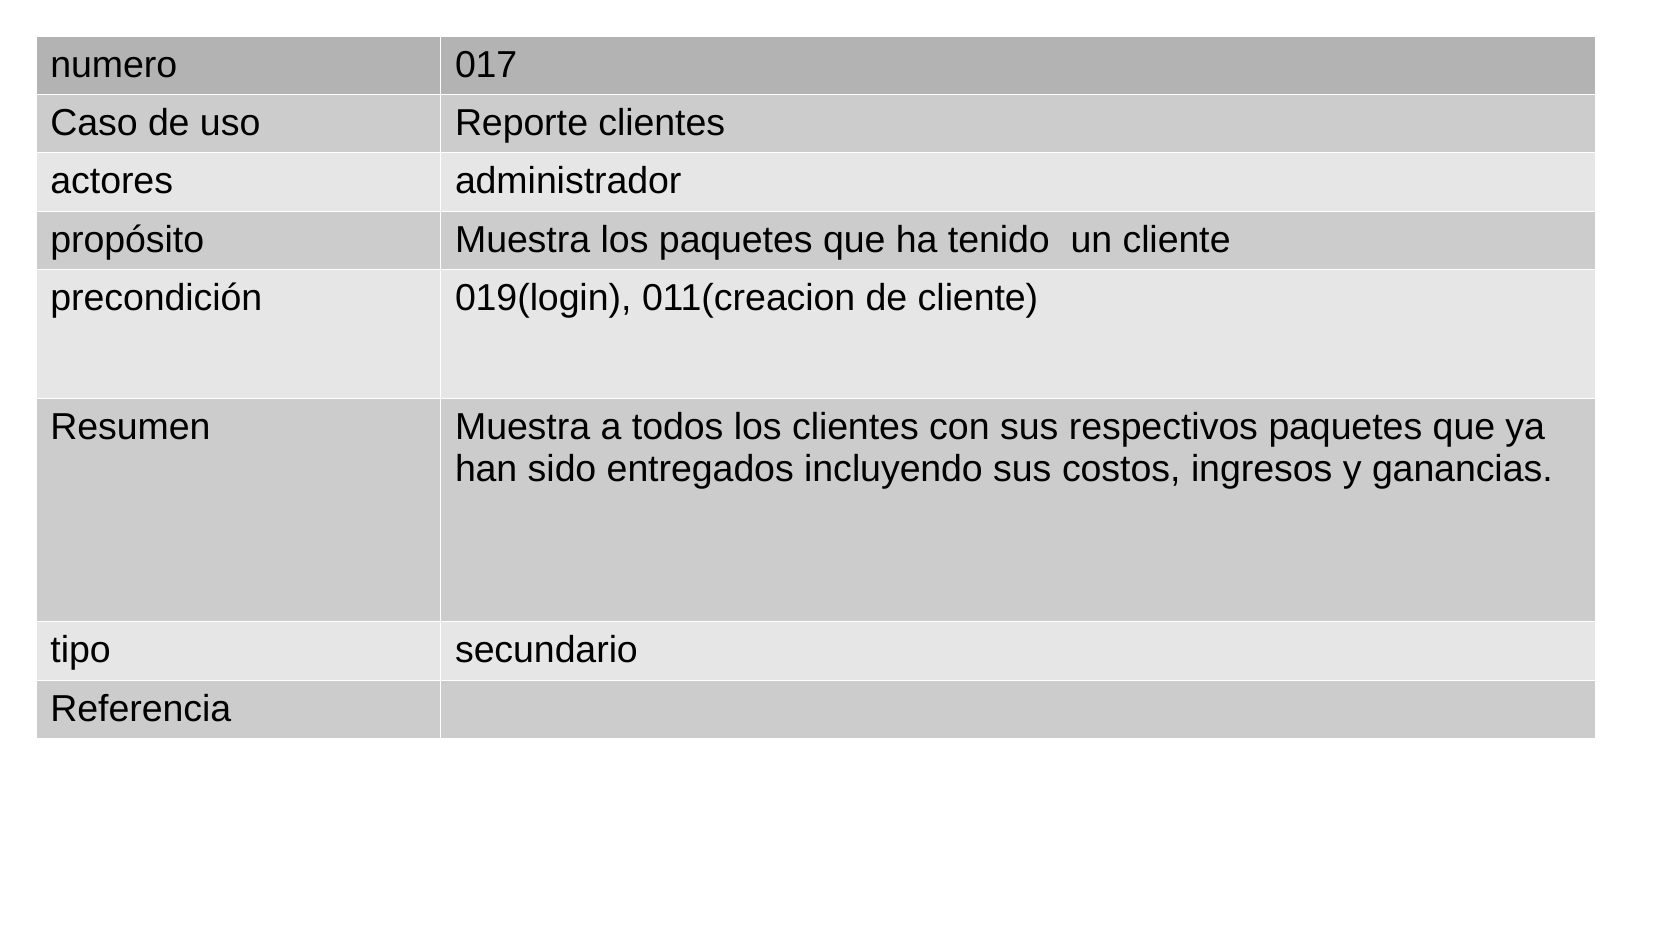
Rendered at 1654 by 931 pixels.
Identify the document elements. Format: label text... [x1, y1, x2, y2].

table_cell administrador [441, 153, 1595, 211]
table_cell Referencia [37, 681, 440, 738]
table_cell [441, 681, 1595, 738]
table_header 017 [441, 37, 1595, 94]
table_cell secundario [441, 622, 1595, 680]
table_cell precondición [37, 270, 440, 398]
table_cell Caso de uso [37, 95, 440, 152]
table_cell Reporte clientes [441, 95, 1595, 152]
table_cell propósito [37, 212, 440, 269]
table_cell Muestra los paquetes que ha tenido un cliente [441, 212, 1595, 269]
table_cell Resumen [37, 399, 440, 621]
table_cell actores [37, 153, 440, 211]
table_cell Muestra a todos los clientes con sus respectivos paquetes que ya han sido entregados incluyendo sus costos, ingresos y ganancias. [441, 399, 1595, 621]
table_cell 019(login), 011(creacion de cliente) [441, 270, 1595, 398]
table_cell tipo [37, 622, 440, 680]
table_header numero [37, 37, 440, 94]
